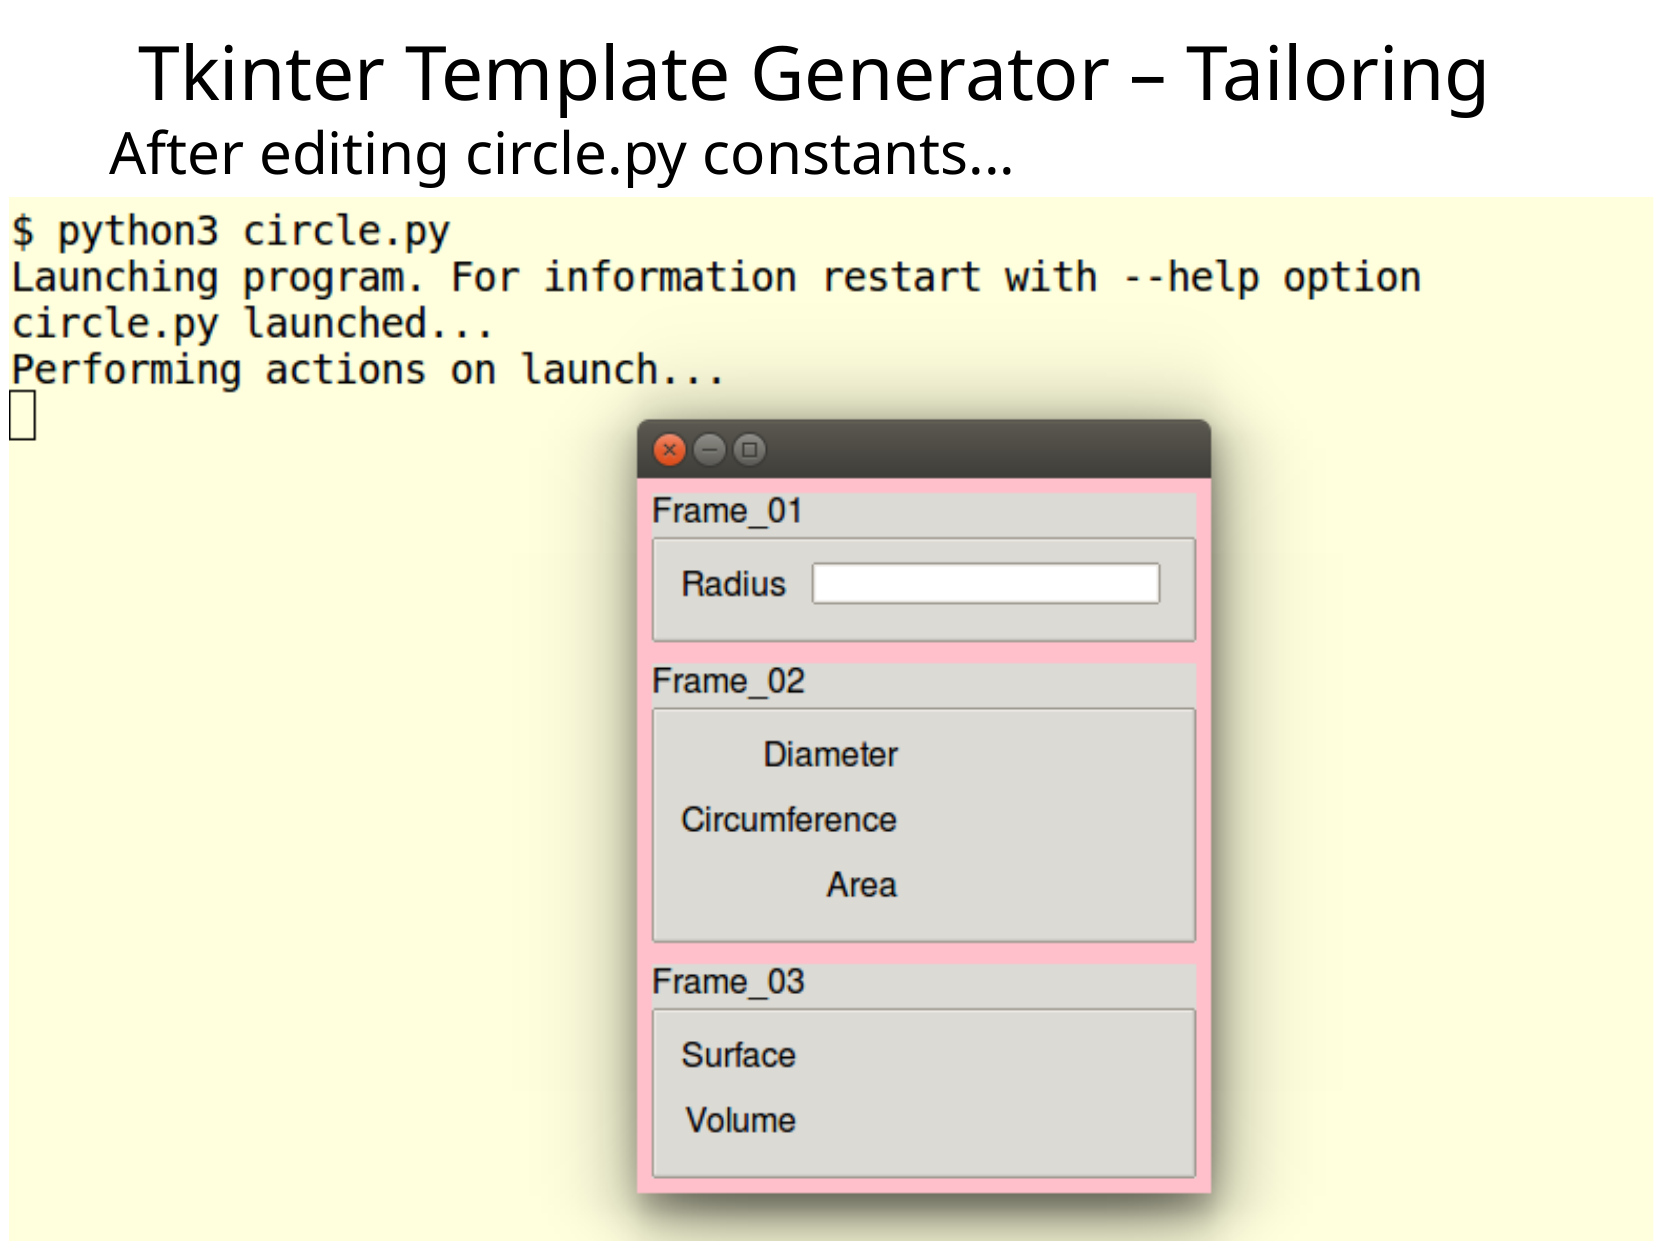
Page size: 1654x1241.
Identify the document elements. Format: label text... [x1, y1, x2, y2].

title Tkinter Template Generator – Tailoring [70, 7, 1560, 137]
title After editing circle.py constants... [109, 106, 1598, 197]
picture [9, 197, 1654, 1241]
